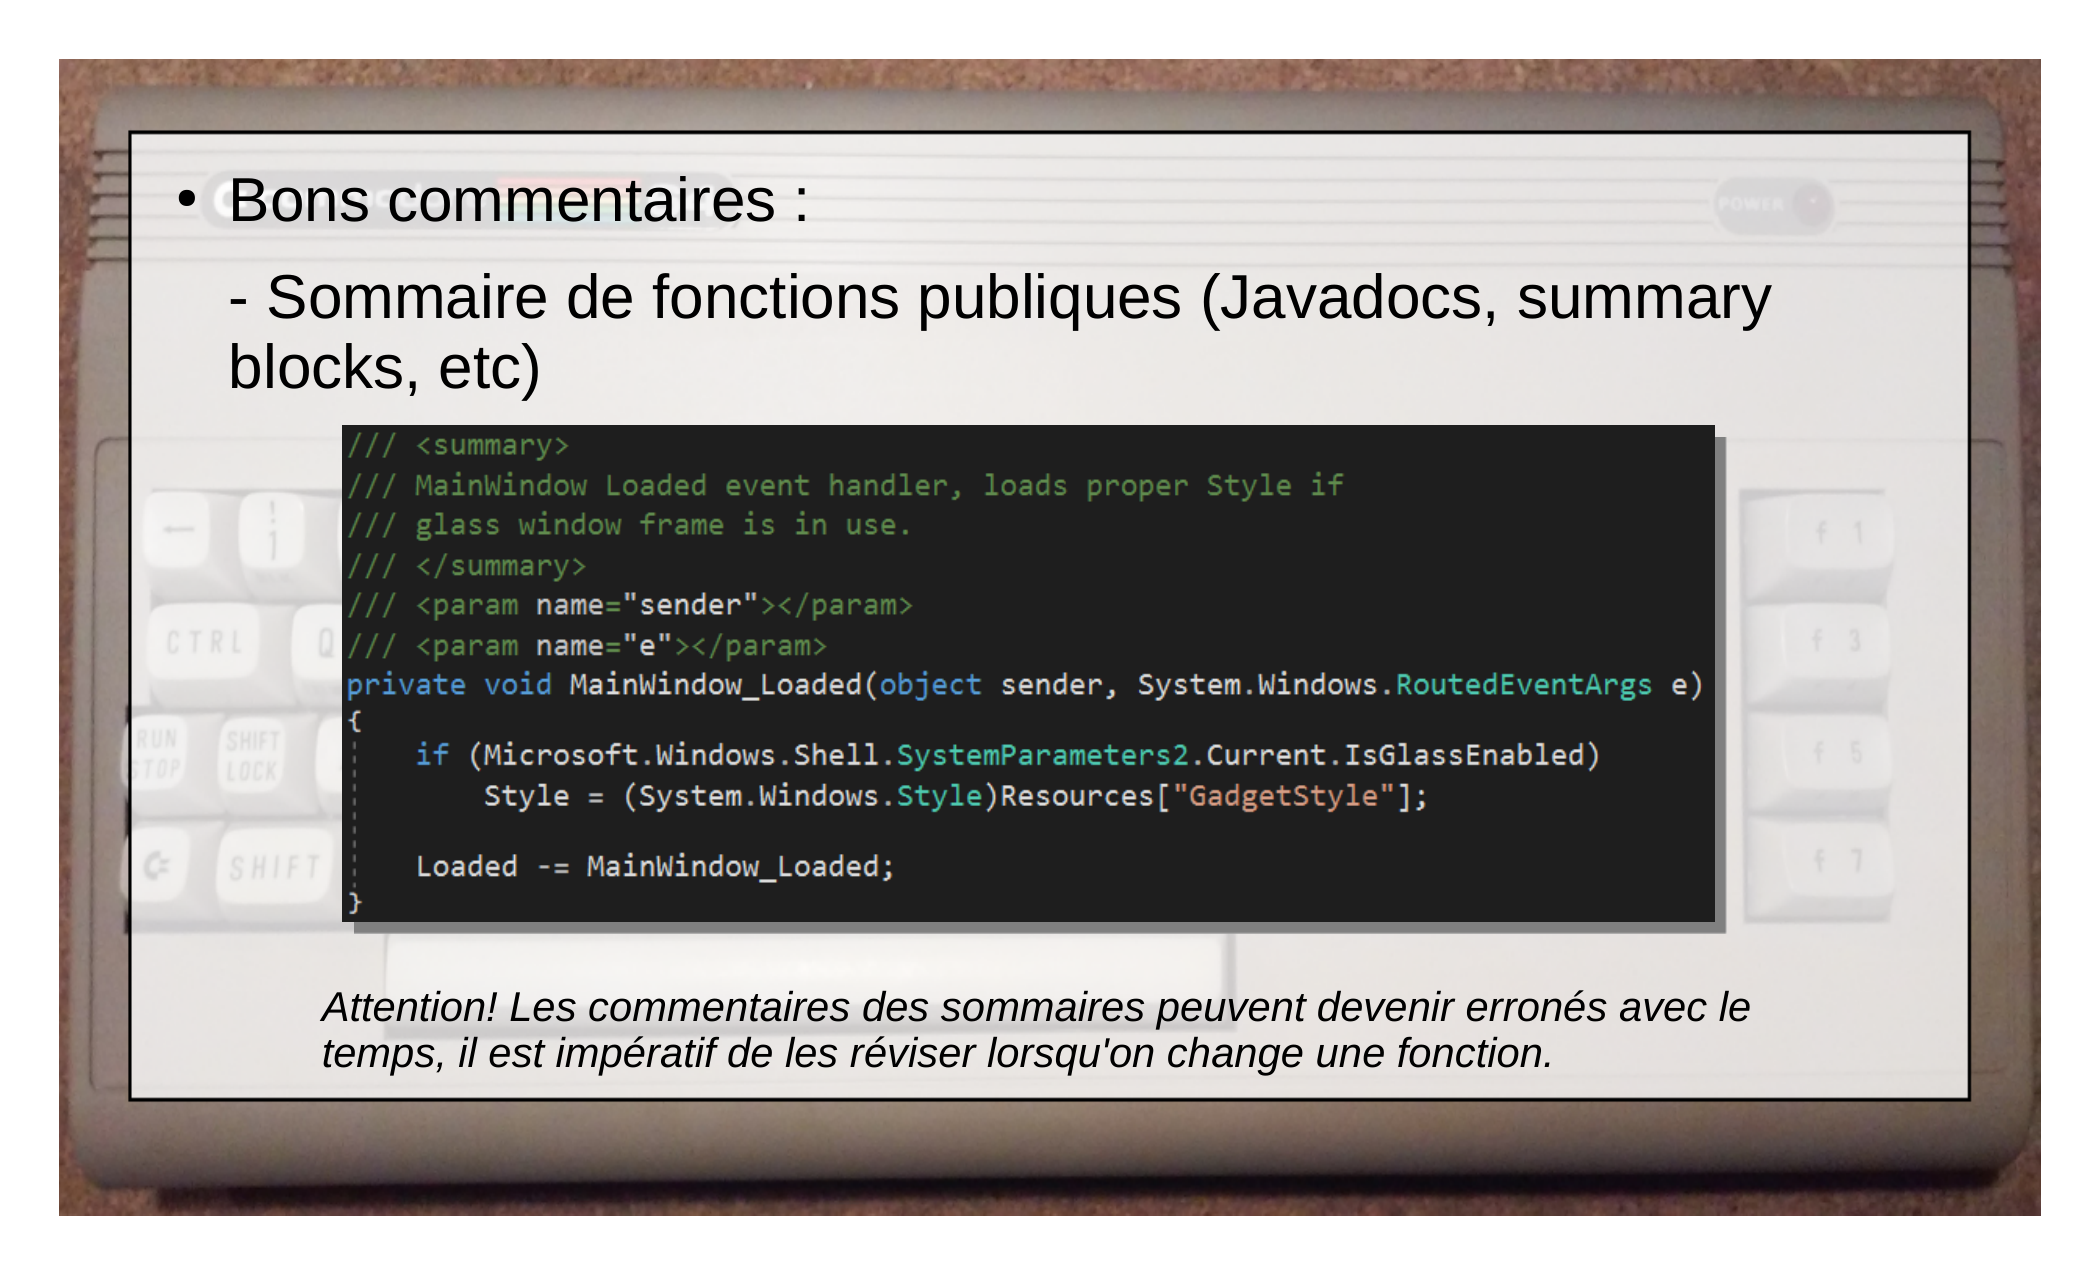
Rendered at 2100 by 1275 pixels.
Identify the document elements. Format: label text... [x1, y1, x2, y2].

list Bons commentaires : - Sommaire de fonctions publiques (Javadocs, summary blocks, etc) [158, 165, 1942, 1094]
text_box Attention! Les commentaires des sommaires peuvent devenir erronés avec le temps, il est impératif de les réviser lorsqu'on change une fonction. [307, 975, 1855, 1084]
picture [59, 59, 2041, 1216]
